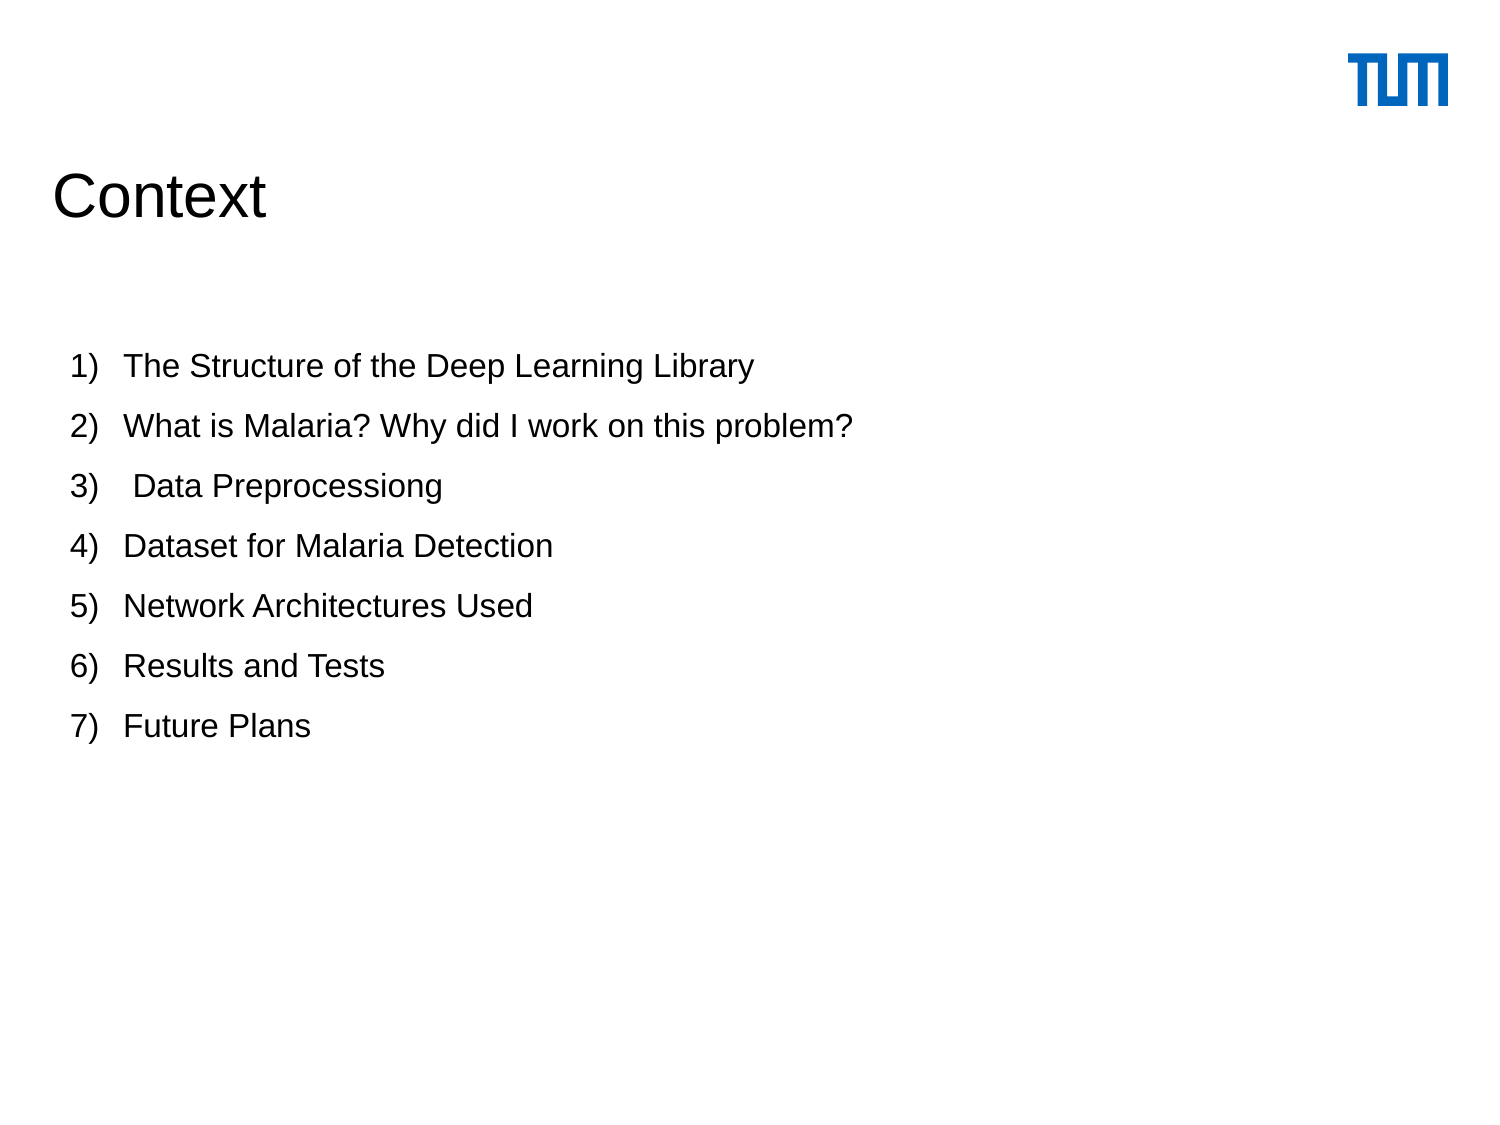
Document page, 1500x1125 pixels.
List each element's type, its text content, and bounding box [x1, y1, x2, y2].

list The Structure of the Deep Learning Library What is Malaria? Why did I work on this problem? Data Preprocessiong Dataset for Malaria Detection Network Architectures Used Results and Tests Future Plans [52, 324, 1449, 534]
title Context [52, 163, 1449, 231]
